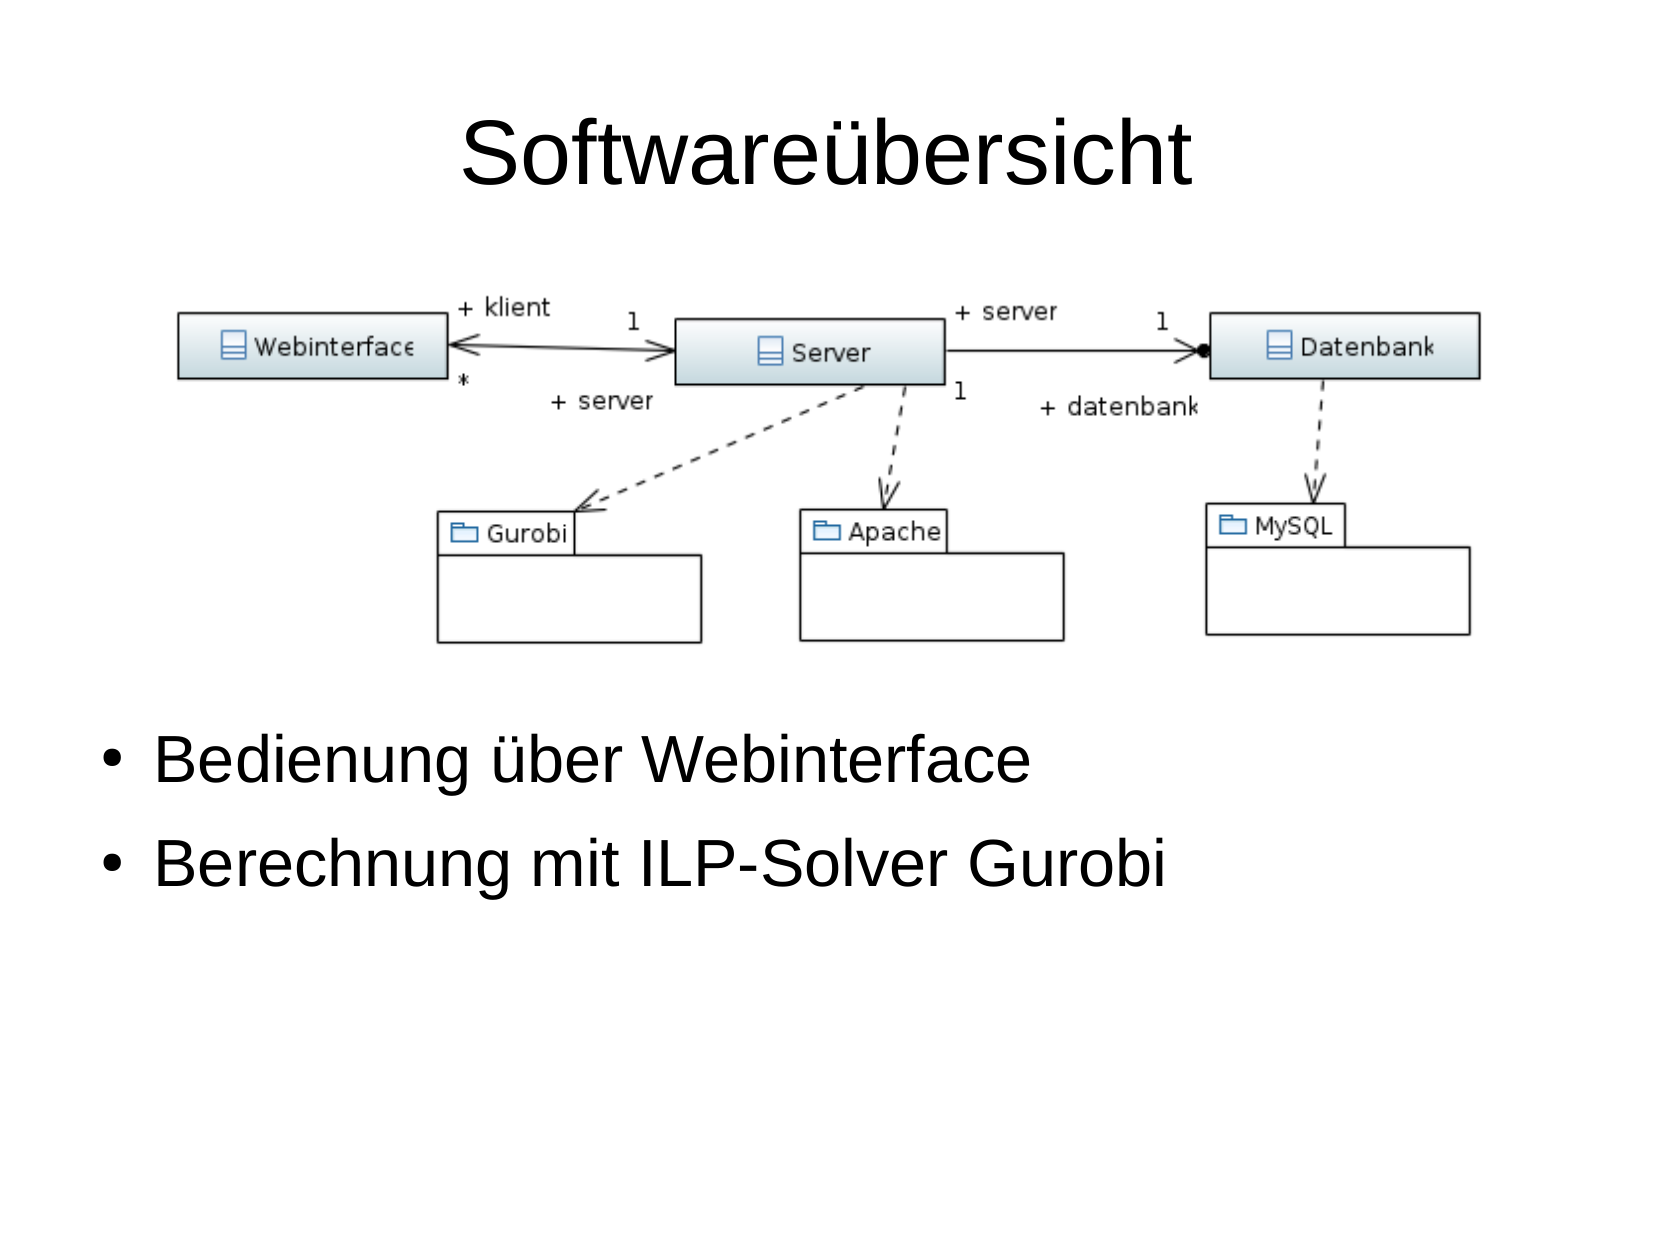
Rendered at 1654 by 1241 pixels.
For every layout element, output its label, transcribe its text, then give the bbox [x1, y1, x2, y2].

picture [158, 247, 1501, 662]
title Softwareübersicht [82, 49, 1571, 257]
list Bedienung über Webinterface Berechnung mit ILP-Solver Gurobi [82, 722, 1536, 1146]
